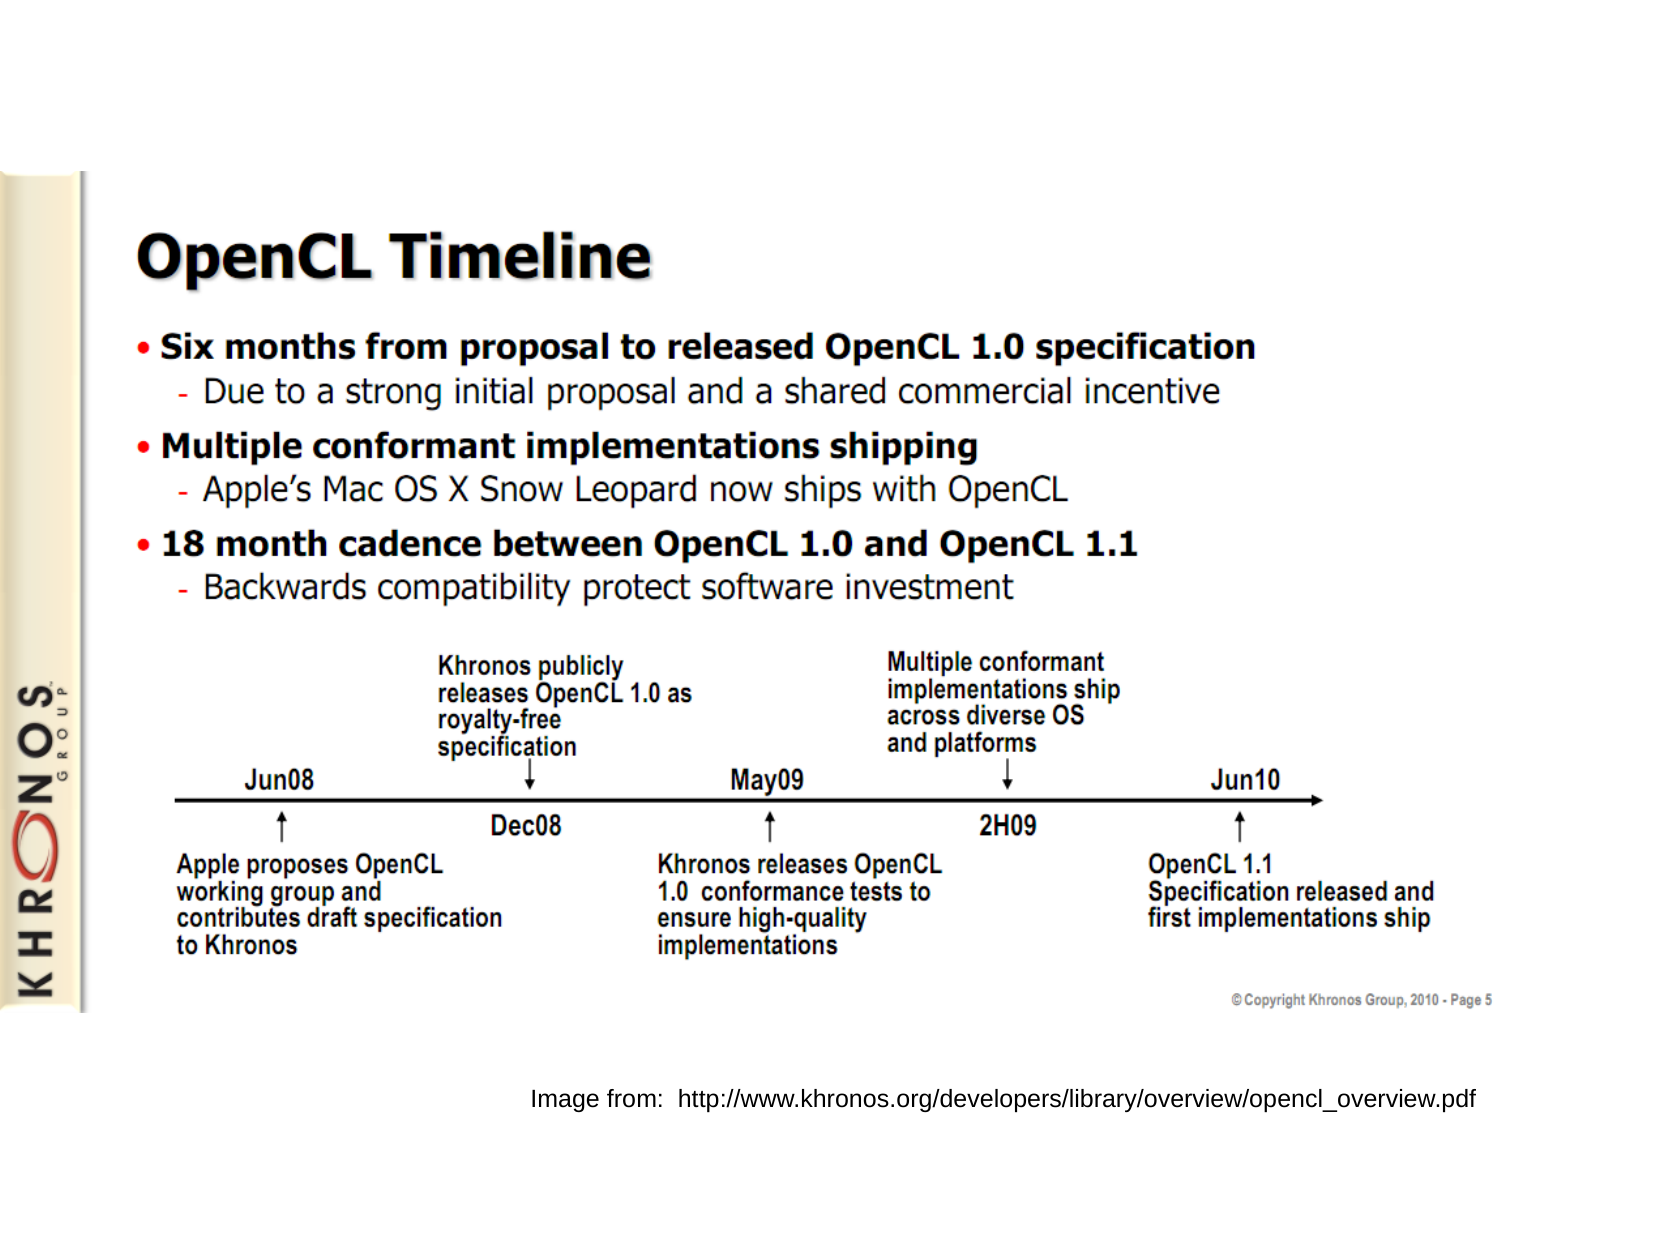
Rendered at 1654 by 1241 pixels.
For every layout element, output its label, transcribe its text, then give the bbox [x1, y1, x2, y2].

text_box Image from: http://www.khronos.org/developers/library/overview/opencl_overview.pdf [0, 1074, 1501, 1121]
picture [0, 171, 1501, 1013]
